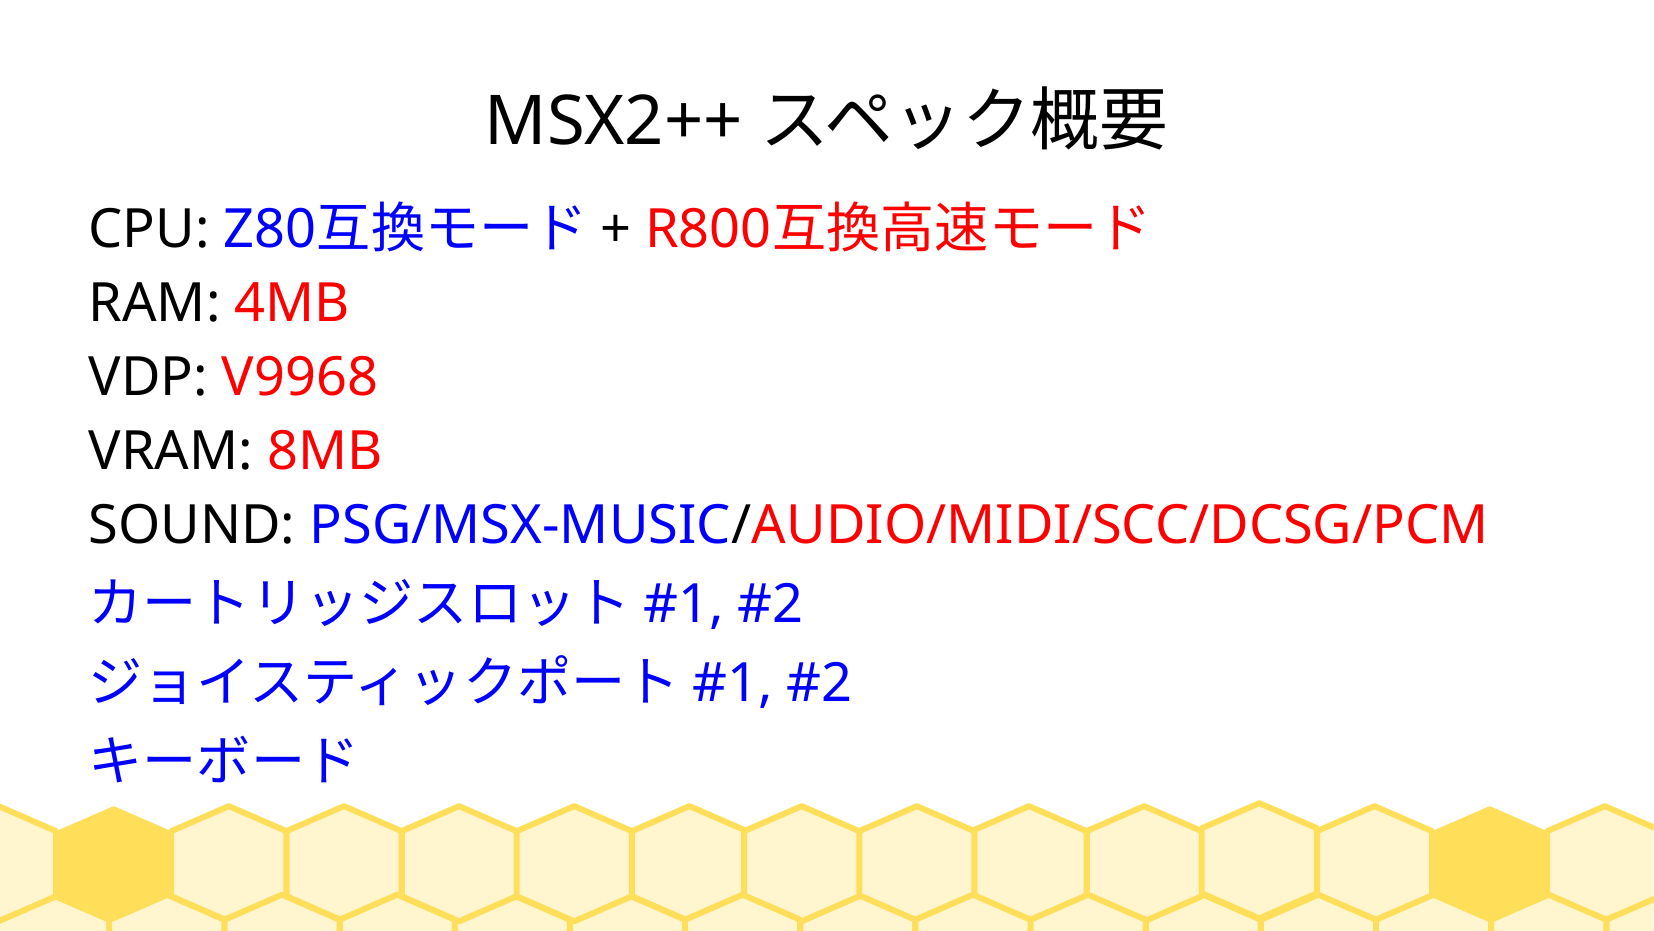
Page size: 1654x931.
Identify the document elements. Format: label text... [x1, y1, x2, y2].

subtitle CPU: Z80互換モード + R800互換高速モード RAM: 4MB VDP: V9968 VRAM: 8MB SOUND: PSG/MSX-MUSIC/AUDIO/MIDI/SCC/DCSG/PCM カートリッジスロット #1, #2 ジョイスティックポート #1, #2 キーボード [88, 184, 1577, 798]
title MSX2++ スペック概要 [82, 37, 1571, 193]
